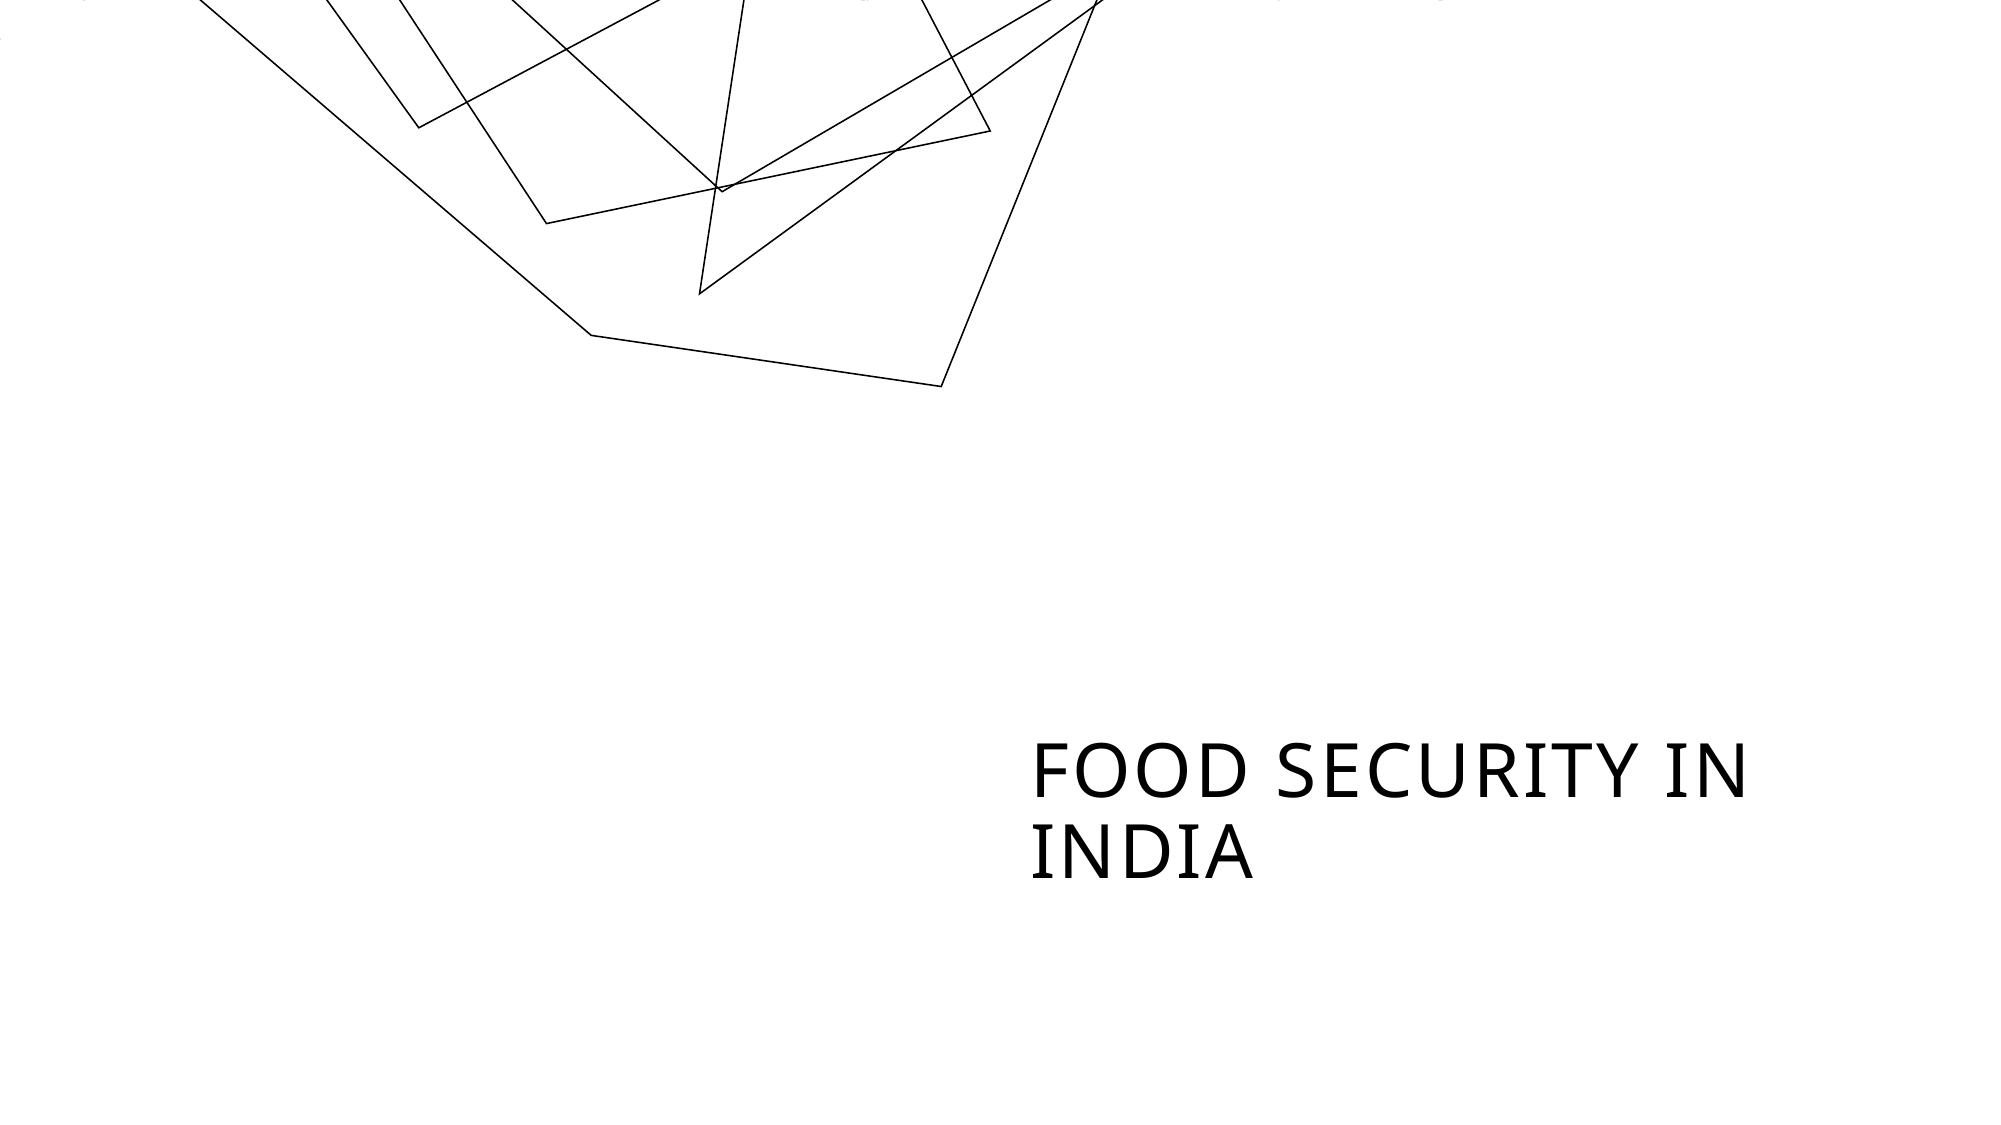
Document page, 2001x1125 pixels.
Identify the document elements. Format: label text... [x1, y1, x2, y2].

title Food Security in India [1015, 713, 1963, 903]
